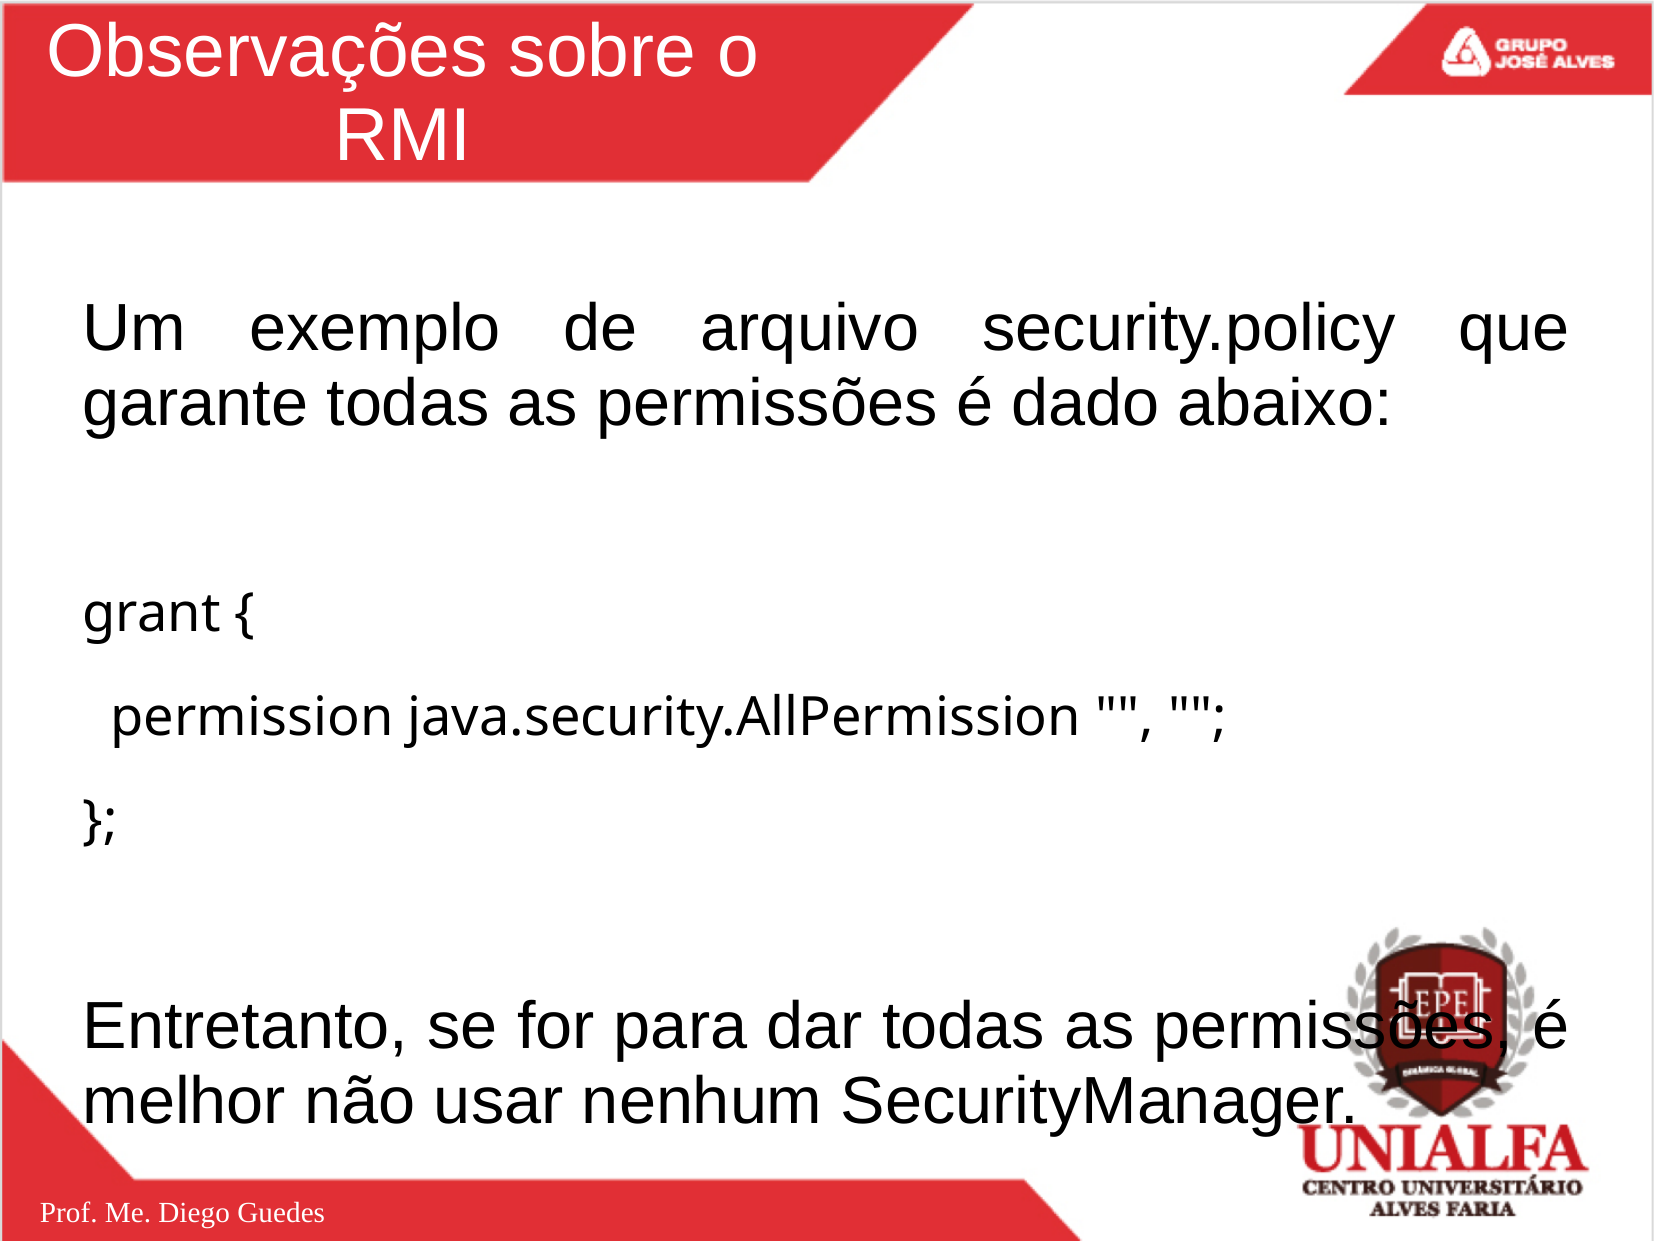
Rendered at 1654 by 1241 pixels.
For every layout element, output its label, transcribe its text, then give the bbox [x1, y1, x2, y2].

title Observações sobre o RMI [6, 8, 799, 176]
picture [0, 0, 1654, 1241]
list Um exemplo de arquivo security.policy que garante todas as permissões é dado abaixo: grant { permission java.security.AllPermission "", ""; }; Entretanto, se for para dar todas as permissões, é melhor não usar nenhum SecurityManager. [82, 290, 1571, 1109]
